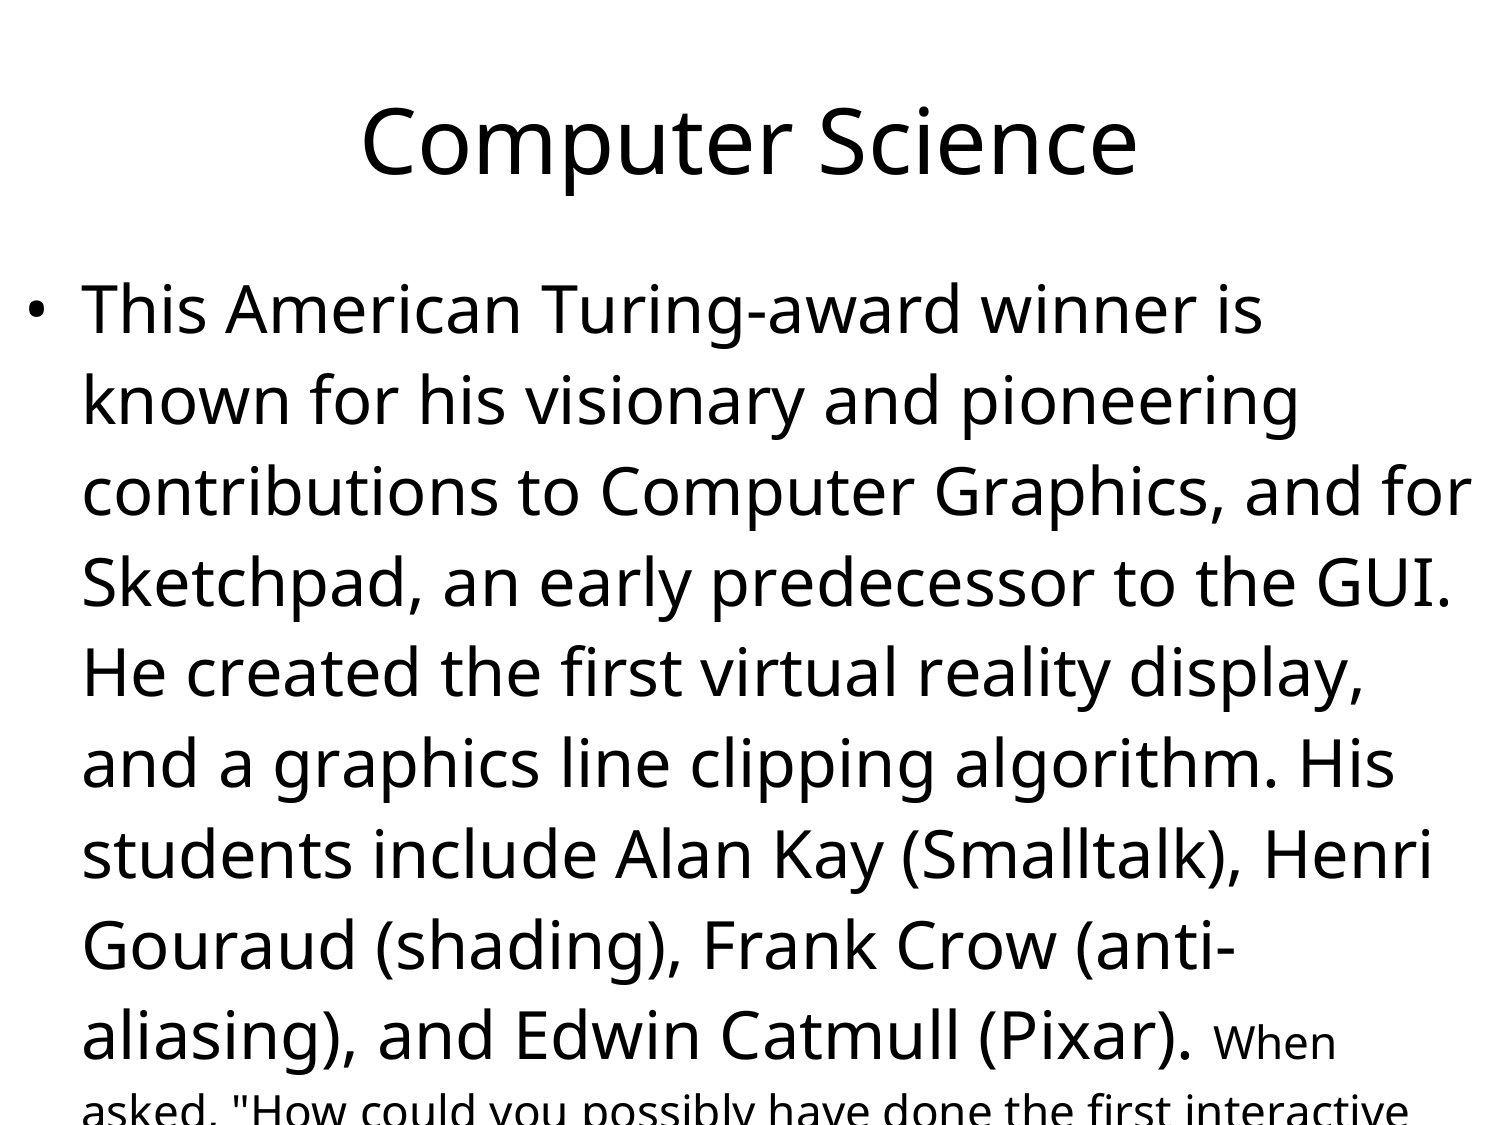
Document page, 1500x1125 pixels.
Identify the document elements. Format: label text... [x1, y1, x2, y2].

list This American Turing-award winner is known for his visionary and pioneering contributions to Computer Graphics, and for Sketchpad, an early predecessor to the GUI. He created the first virtual reality display, and a graphics line clipping algorithm. His students include Alan Kay (Smalltalk), Henri Gouraud (shading), Frank Crow (anti-aliasing), and Edwin Catmull (Pixar). When asked, "How could you possibly have done the first interactive graphics program, the first non-procedural programming language, the first object oriented software system, all in one year?" He replied: "Well, I didn't know it was hard." [24, 262, 1476, 1121]
title Computer Science [24, 45, 1476, 233]
